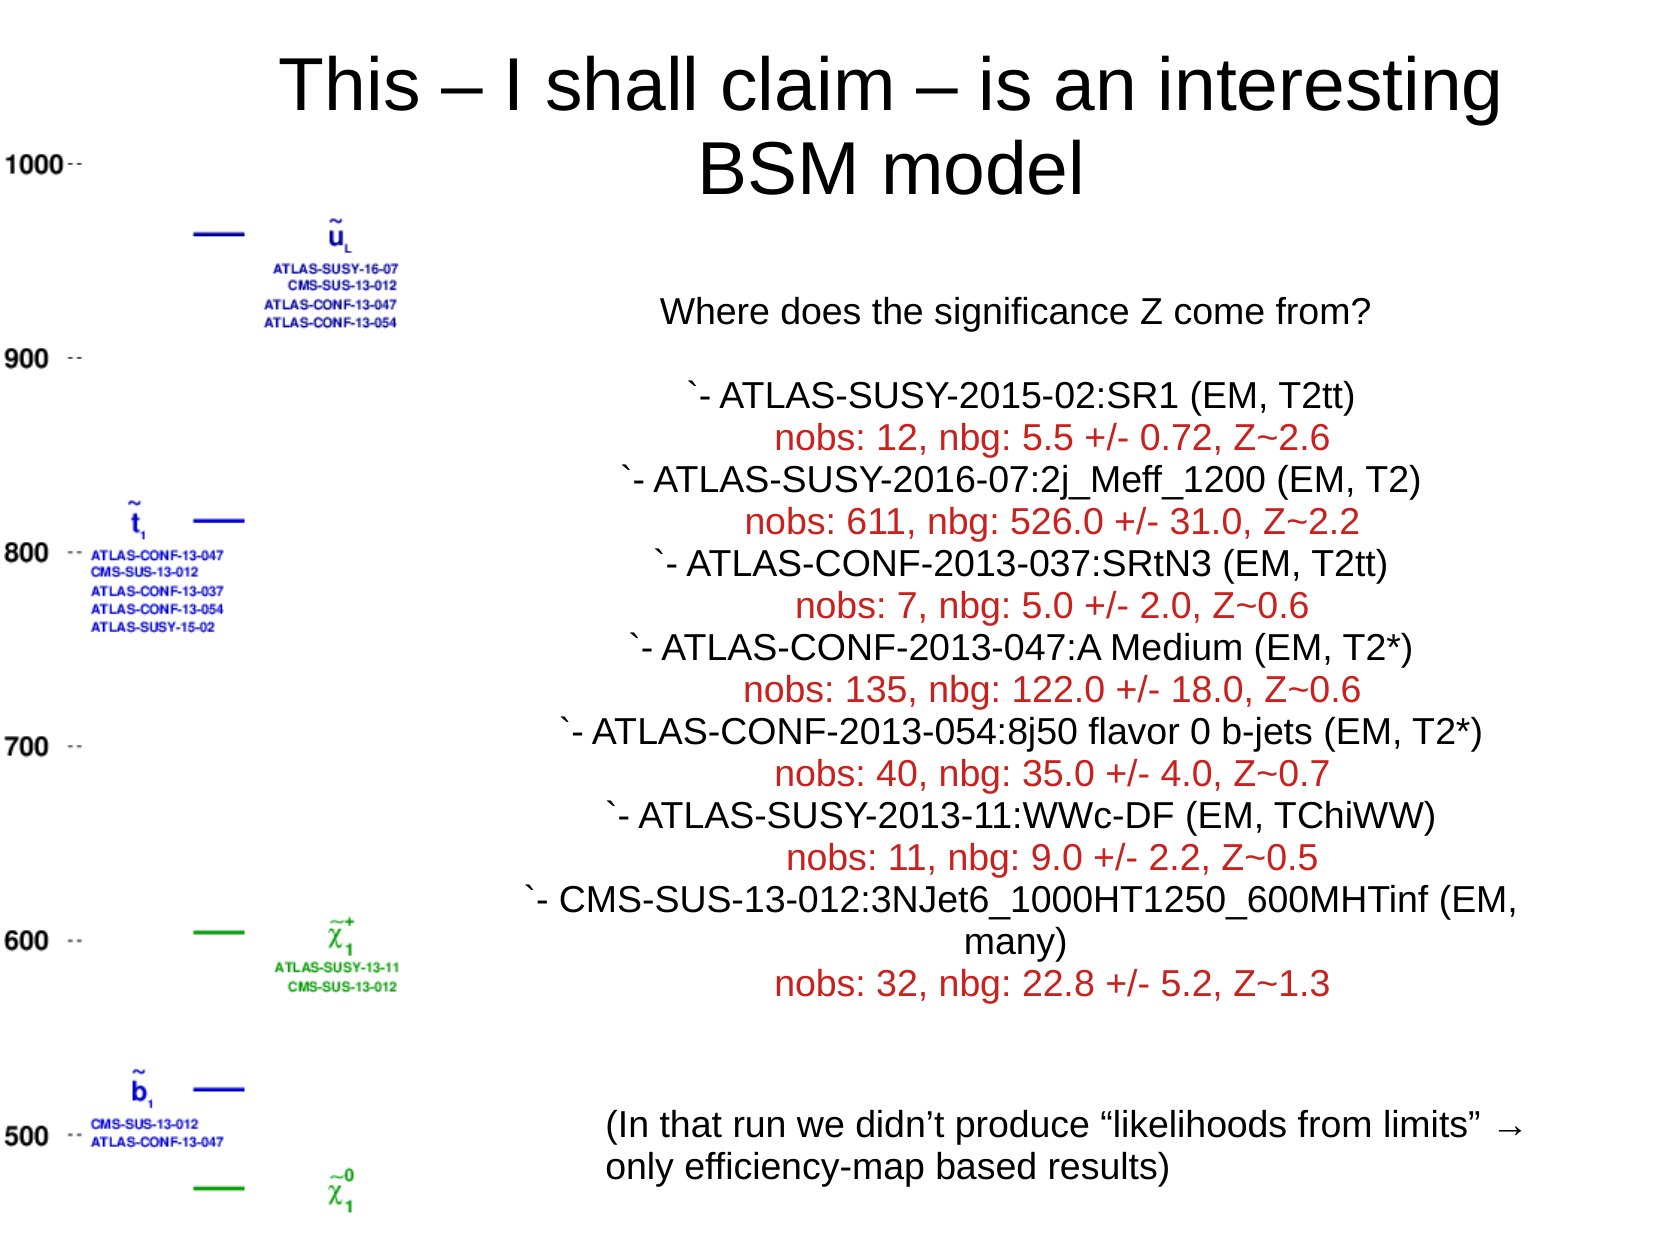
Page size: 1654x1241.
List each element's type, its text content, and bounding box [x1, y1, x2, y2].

picture [0, 141, 403, 1241]
text_box (In that run we didn’t produce “likelihoods from limits” → only efficiency-map based results) [590, 1096, 1595, 1195]
text_box This – I shall claim – is an interesting BSM model [212, 35, 1571, 219]
text_box Where does the significance Z come from? `- ATLAS-SUSY-2015-02:SR1 (EM, T2tt) nobs: 12, nbg: 5.5 +/- 0.72, Z~2.6 `- ATLAS-SUSY-2016-07:2j_Meff_1200 (EM, T2) nobs: 611, nbg: 526.0 +/- 31.0, Z~2.2 `- ATLAS-CONF-2013-037:SRtN3 (EM, T2tt) nobs: 7, nbg: 5.0 +/- 2.0, Z~0.6 `- ATLAS-CONF-2013-047:A Medium (EM, T2*) nobs: 135, nbg: 122.0 +/- 18.0, Z~0.6 `- ATLAS-CONF-2013-054:8j50 flavor 0 b-jets (EM, T2*) nobs: 40, nbg: 35.0 +/- 4.0, Z~0.7 `- ATLAS-SUSY-2013-11:WWc-DF (EM, TChiWW) nobs: 11, nbg: 9.0 +/- 2.2, Z~0.5 `- CMS-SUS-13-012:3NJet6_1000HT1250_600MHTinf (EM, many) nobs: 32, nbg: 22.8 +/- 5.2, Z~1.3 [496, 283, 1536, 1097]
